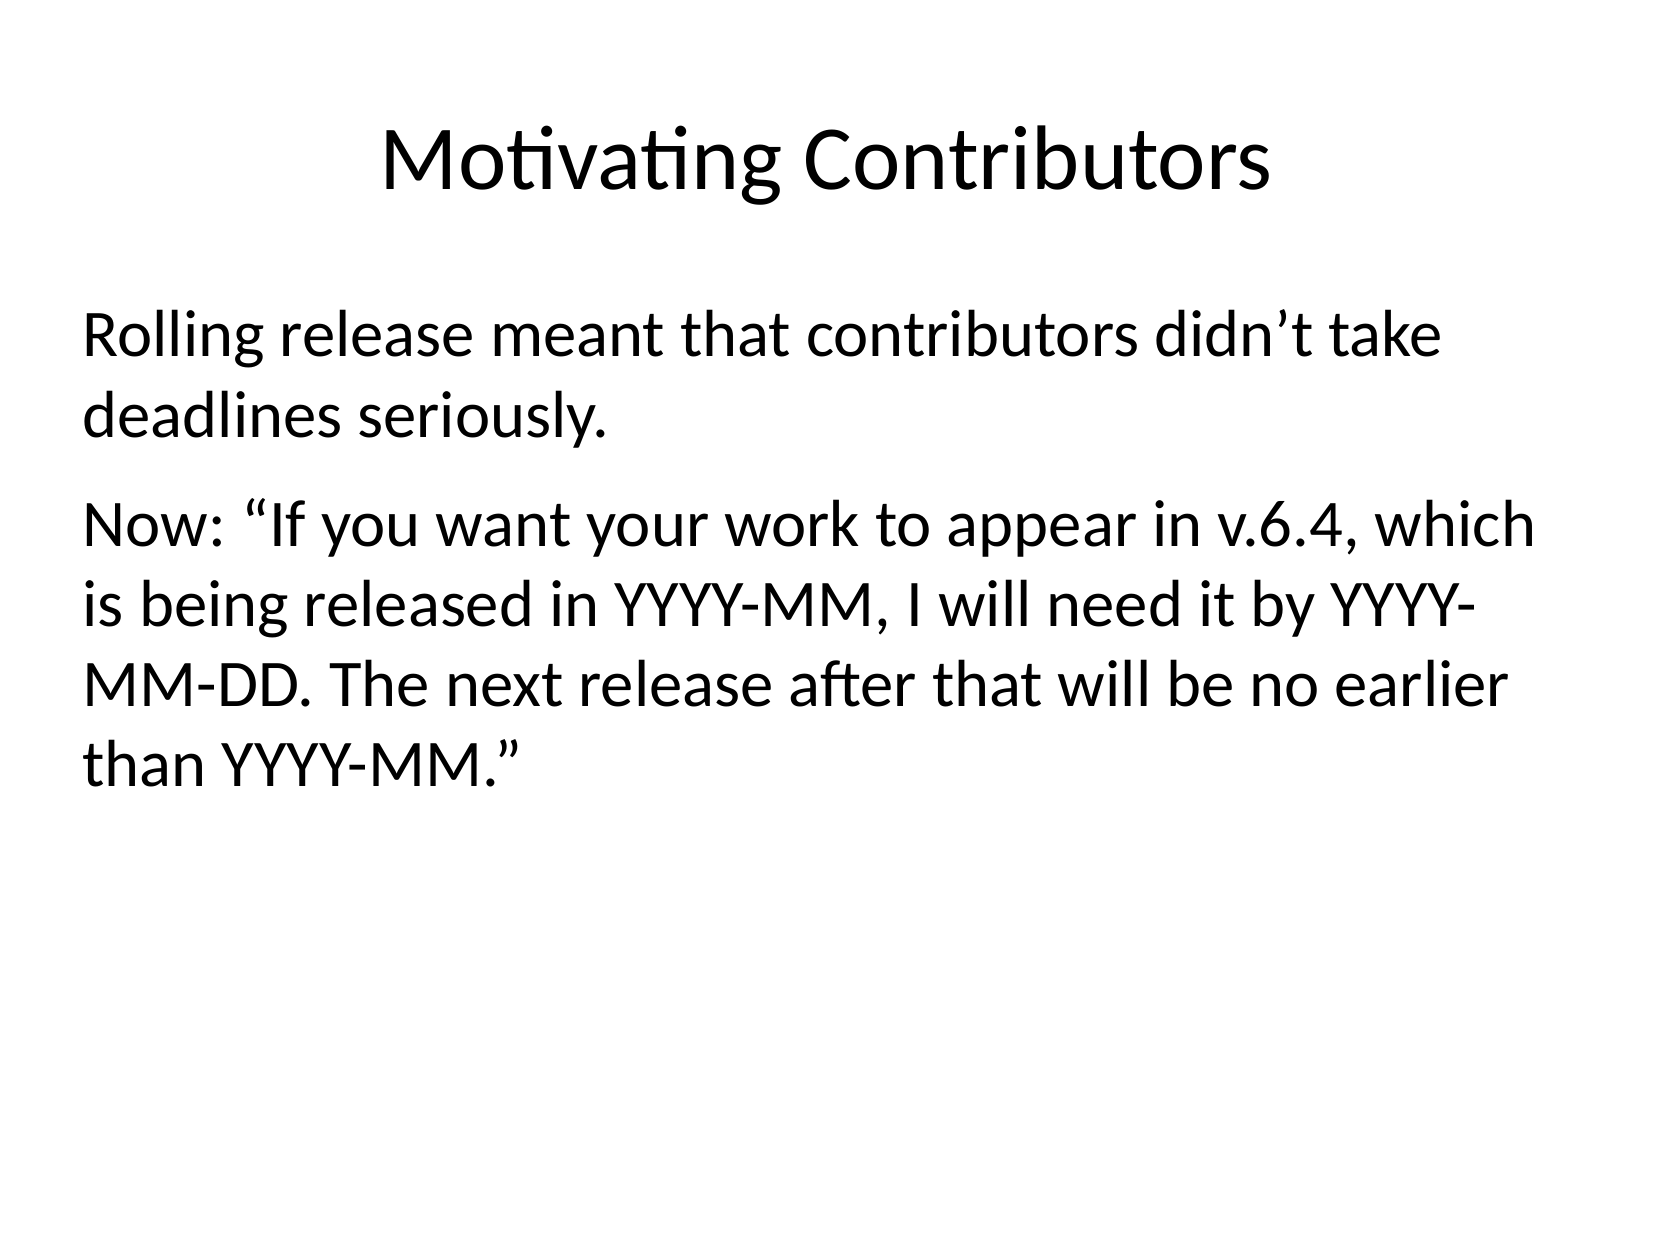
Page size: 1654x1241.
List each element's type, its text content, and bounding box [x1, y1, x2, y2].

list Rolling release meant that contributors didn’t take deadlines seriously. Now: “If you want your work to appear in v.6.4, which is being released in YYYY-MM, I will need it by YYYY-MM-DD. The next release after that will be no earlier than YYYY-MM.” [82, 290, 1571, 1010]
title Motivating Contributors [82, 49, 1571, 257]
